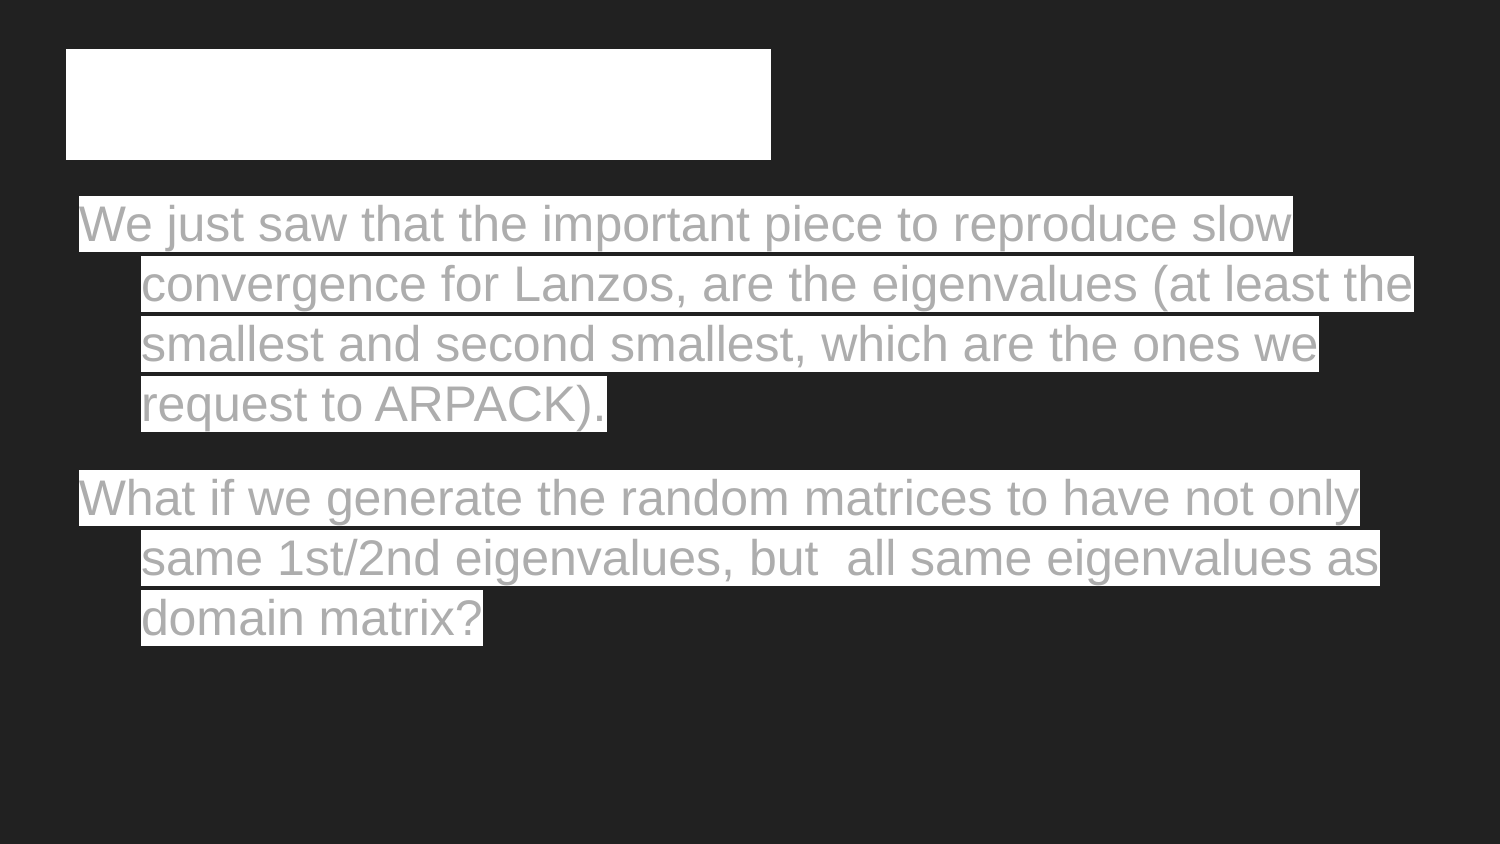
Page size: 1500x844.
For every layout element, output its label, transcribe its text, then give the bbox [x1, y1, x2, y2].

list We just saw that the important piece to reproduce slow convergence for Lanzos, are the eigenvalues (at least the smallest and second smallest, which are the ones we request to ARPACK). What if we generate the random matrices to have not only same 1st/2nd eigenvalues, but all same eigenvalues as domain matrix? [51, 176, 1449, 738]
title Idea3: what if ... [51, 24, 1449, 176]
